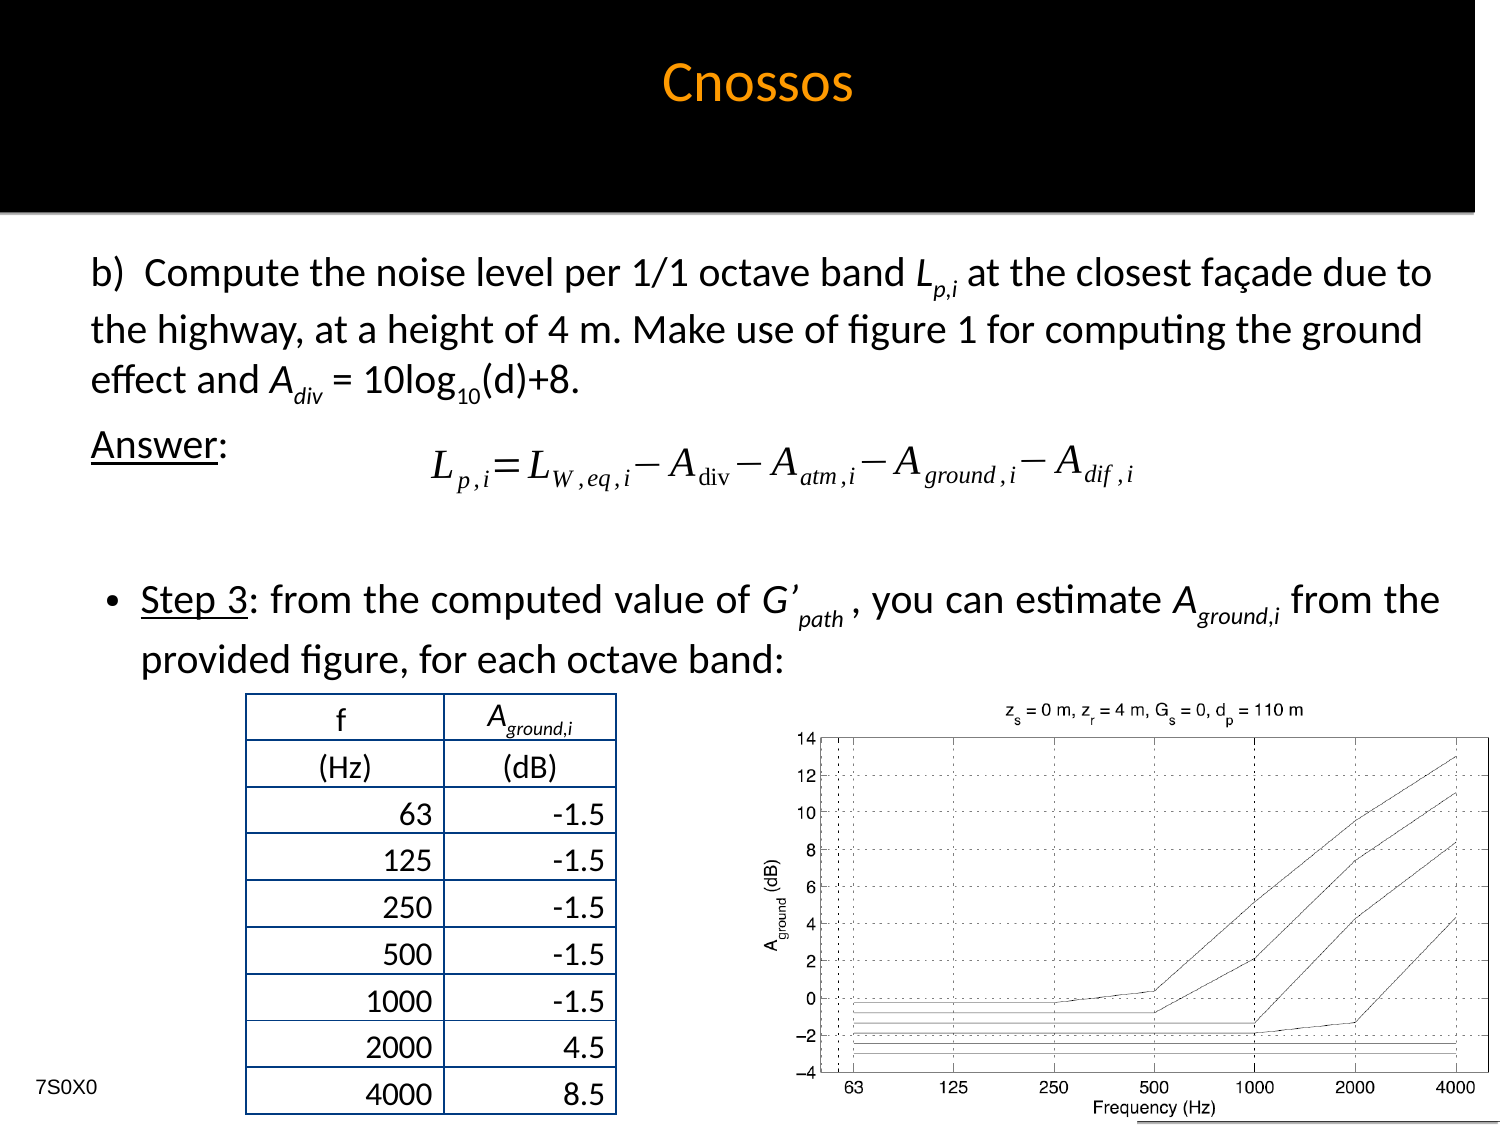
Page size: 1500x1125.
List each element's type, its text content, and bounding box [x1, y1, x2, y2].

chart [423, 435, 1141, 494]
table_cell 500 [247, 928, 443, 973]
table_cell 8.5 [445, 1068, 615, 1113]
table_cell 1000 [247, 975, 443, 1020]
text_box 7S0X0 [617, 1070, 626, 1102]
table_cell -1.5 [445, 975, 615, 1020]
table_header f [247, 695, 443, 739]
table_cell -1.5 [445, 788, 615, 832]
text_box 7S0X0 [35, 1070, 245, 1102]
table_cell 4000 [247, 1068, 443, 1113]
list b) Compute the noise level per 1/1 octave band Lp,i at the closest façade due to the highway, at a height of 4 m. Make use of figure 1 for computing the ground effect and Adiv = 10log10(d)+8. Answer: [75, 179, 1453, 514]
table_cell -1.5 [445, 881, 615, 926]
table_header Aground,i [445, 695, 615, 739]
table_cell (dB) [445, 741, 615, 786]
table_cell 125 [247, 834, 443, 879]
text_box Step 3: from the computed value of G’path , you can estimate Aground,i from the provided figure, for each octave band: [15, 514, 1456, 854]
table_cell 4.5 [445, 1021, 615, 1066]
text_box [0, 0, 1475, 213]
table_cell (Hz) [247, 741, 443, 786]
table_cell -1.5 [445, 928, 615, 973]
picture [748, 689, 1500, 1121]
table_cell 2000 [247, 1021, 443, 1066]
table_cell 63 [247, 788, 443, 832]
table_cell 250 [247, 881, 443, 926]
title Cnossos [100, 35, 1417, 179]
table_cell -1.5 [445, 834, 615, 879]
